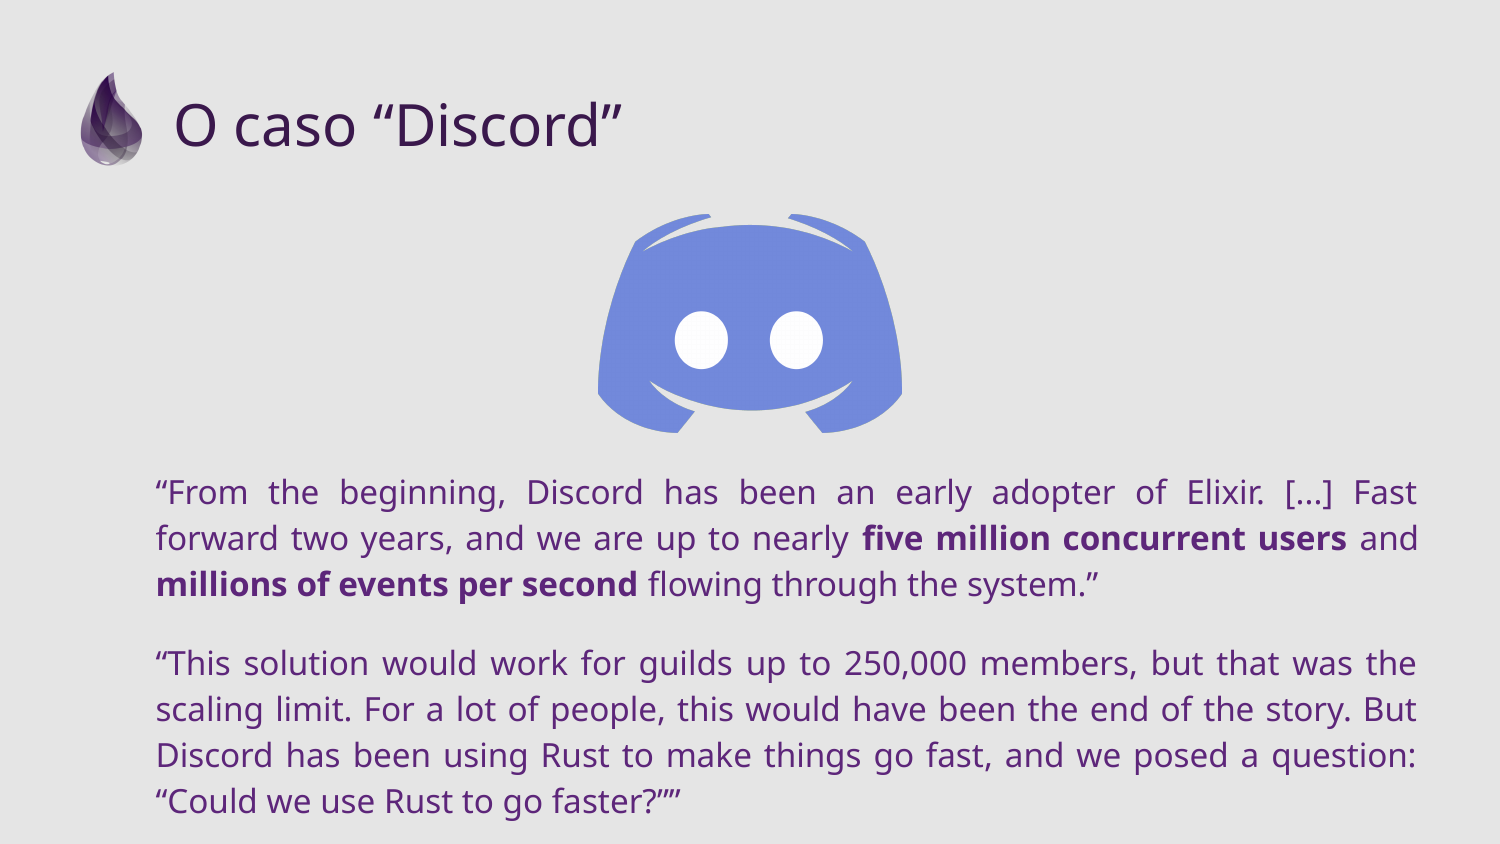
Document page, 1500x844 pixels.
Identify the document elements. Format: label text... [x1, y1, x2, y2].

title O caso “Discord” [158, 72, 1449, 167]
list “From the beginning, Discord has been an early adopter of Elixir. [...] Fast forward two years, and we are up to nearly five million concurrent users and millions of events per second flowing through the system.” “This solution would work for guilds up to 250,000 members, but that was the scaling limit. For a lot of people, this would have been the end of the story. But Discord has been using Rust to make things go fast, and we posed a question: “Could we use Rust to go faster?”” [65, 450, 1435, 826]
picture [598, 214, 902, 433]
picture [64, 72, 158, 167]
